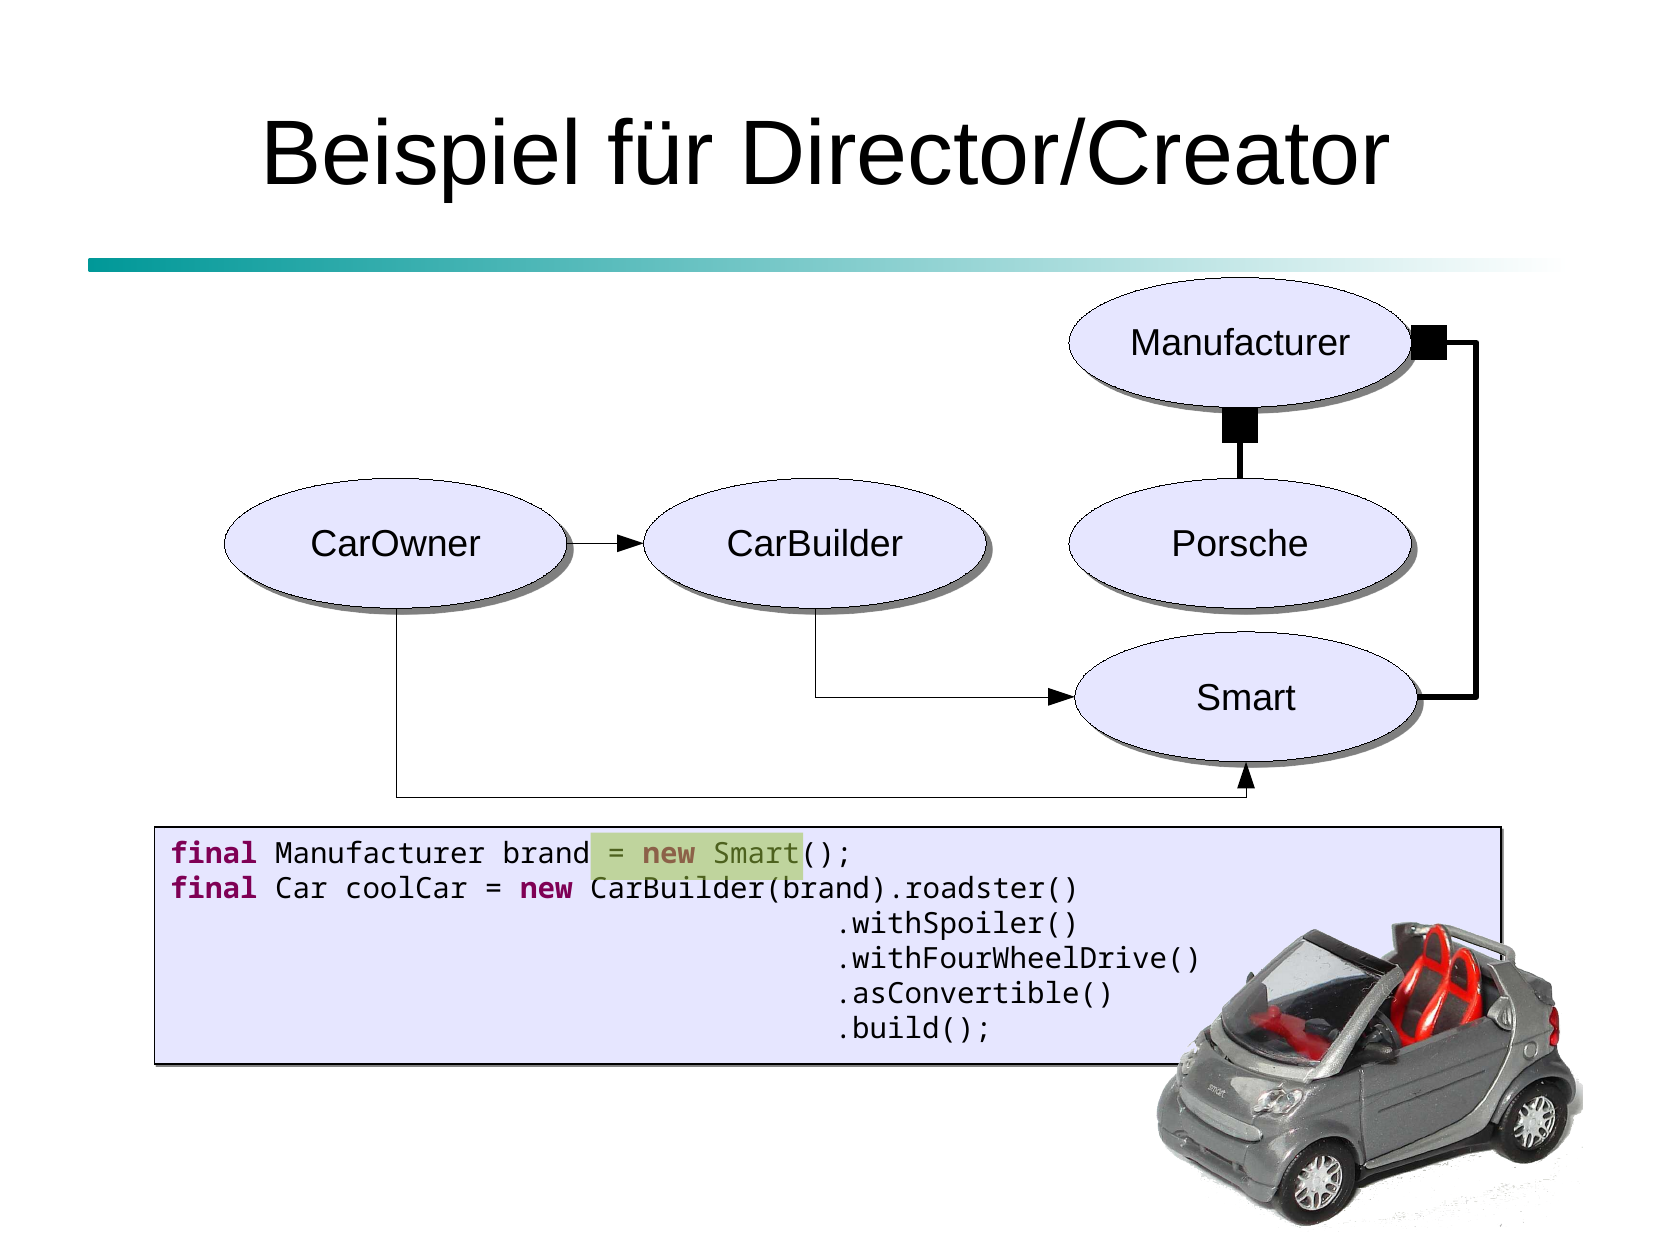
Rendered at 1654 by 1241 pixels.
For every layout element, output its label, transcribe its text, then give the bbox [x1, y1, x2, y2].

text_box CarOwner [224, 478, 567, 609]
text_box Manufacturer [1068, 277, 1411, 408]
text_box Porsche [1068, 478, 1412, 609]
picture [1151, 912, 1583, 1232]
text_box Smart [1074, 631, 1418, 762]
text_box final Manufacturer brand = new Smart(); final Car coolCar = new CarBuilder(brand).roadster() .withSpoiler() .withFourWheelDrive() .asConvertible() .build(); [154, 826, 1502, 1065]
text_box CarBuilder [643, 478, 987, 609]
text_box [590, 832, 804, 880]
title Beispiel für Director/Creator [82, 49, 1571, 257]
